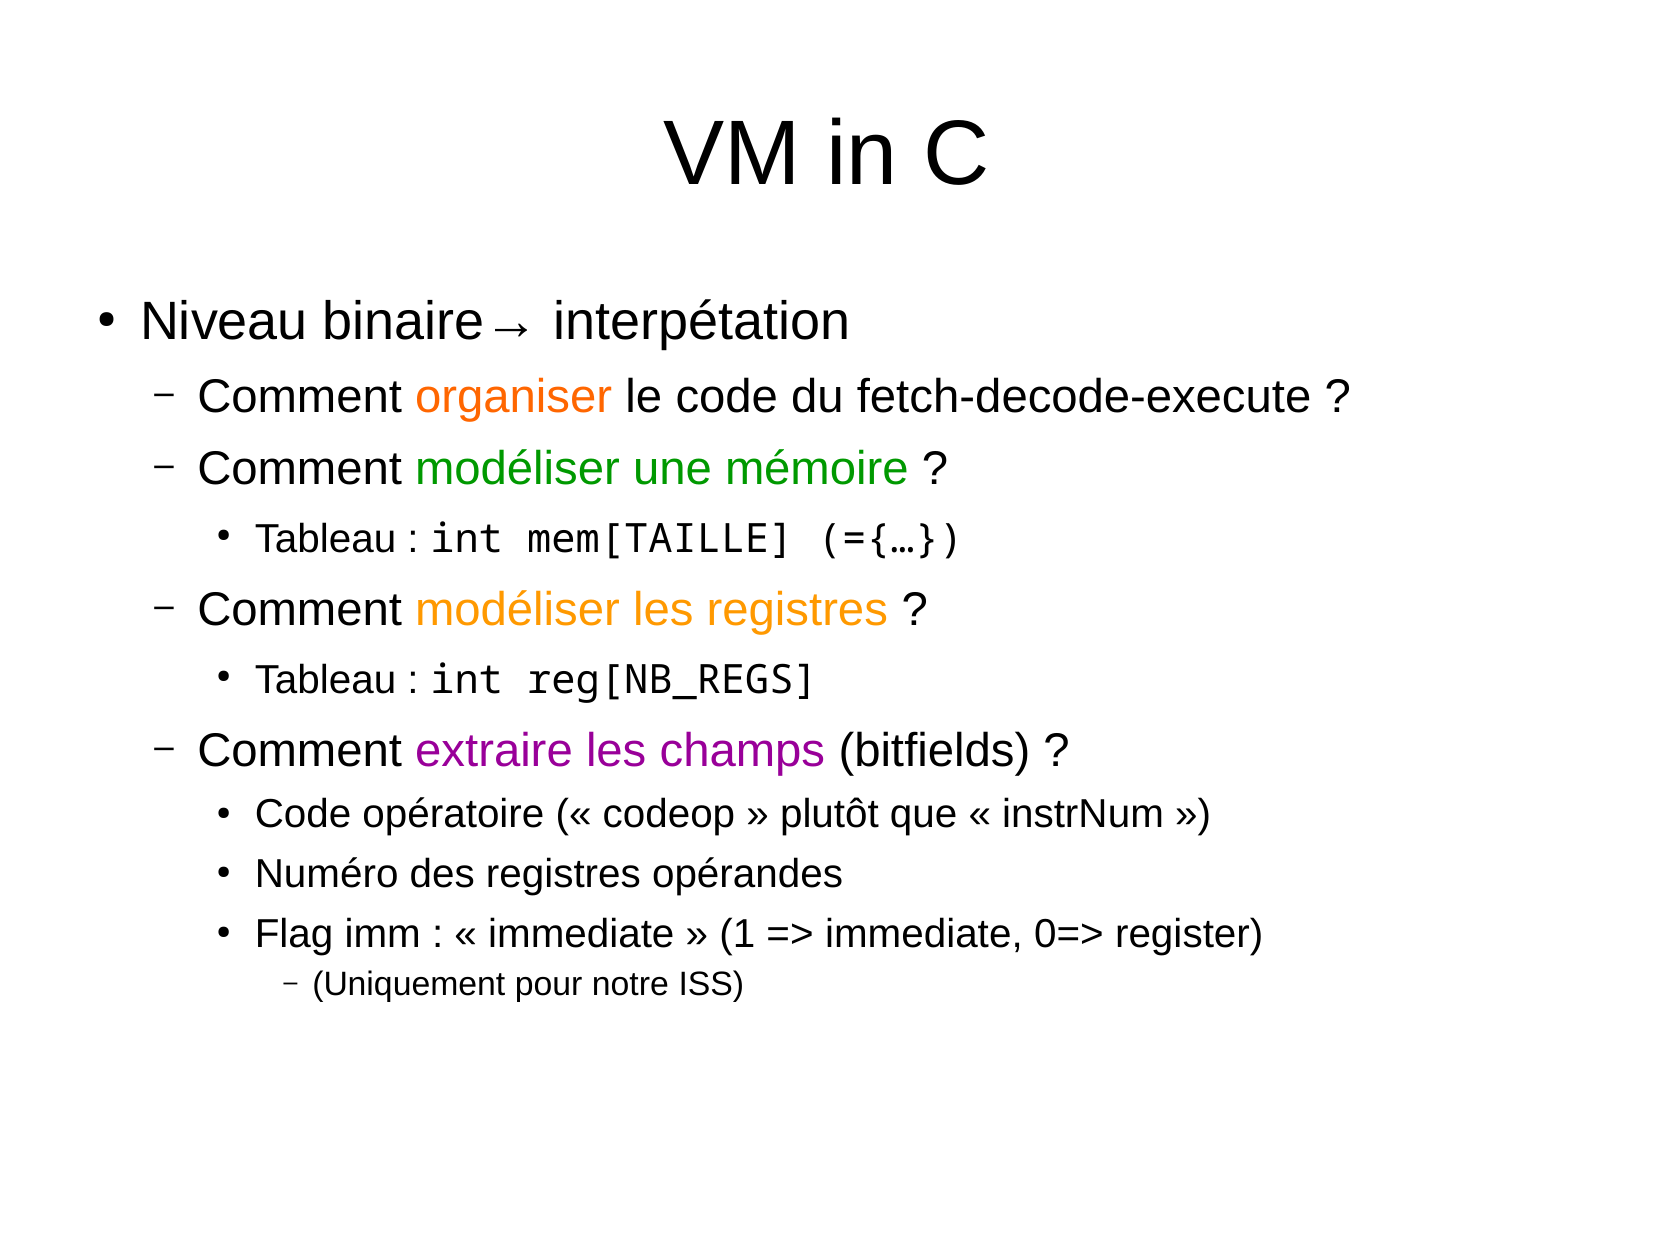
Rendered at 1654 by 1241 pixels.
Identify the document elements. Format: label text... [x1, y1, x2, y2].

list Niveau binaire→ interpétation Comment organiser le code du fetch-decode-execute ? Comment modéliser une mémoire ? Tableau : int mem[TAILLE] (={…}) Comment modéliser les registres ? Tableau : int reg[NB_REGS] Comment extraire les champs (bitfields) ? Code opératoire (« codeop » plutôt que « instrNum ») Numéro des registres opérandes Flag imm : « immediate » (1 => immediate, 0=> register) (Uniquement pour notre ISS) [82, 290, 1571, 1010]
title VM in C [82, 49, 1571, 257]
